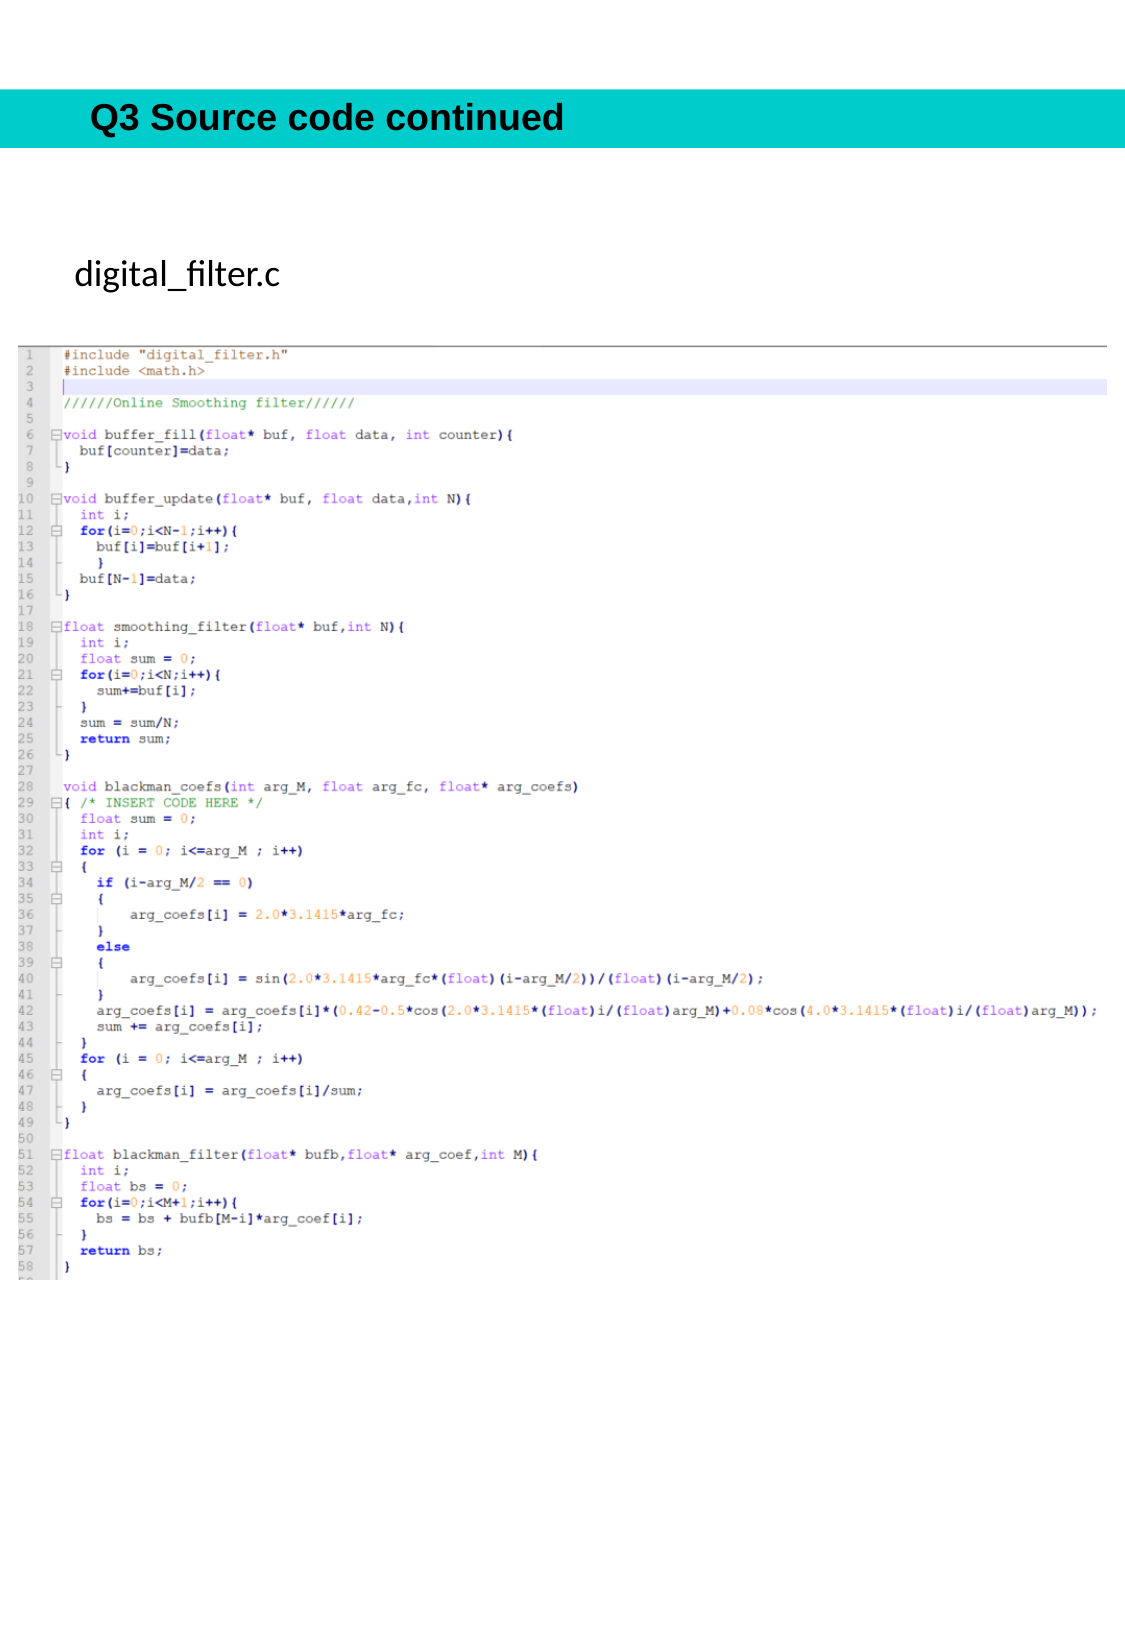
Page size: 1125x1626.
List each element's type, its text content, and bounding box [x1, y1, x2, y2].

picture [18, 345, 1107, 1280]
text_box Q3 Source code continued [0, 89, 1125, 148]
text_box digital_filter.c [59, 241, 1066, 303]
